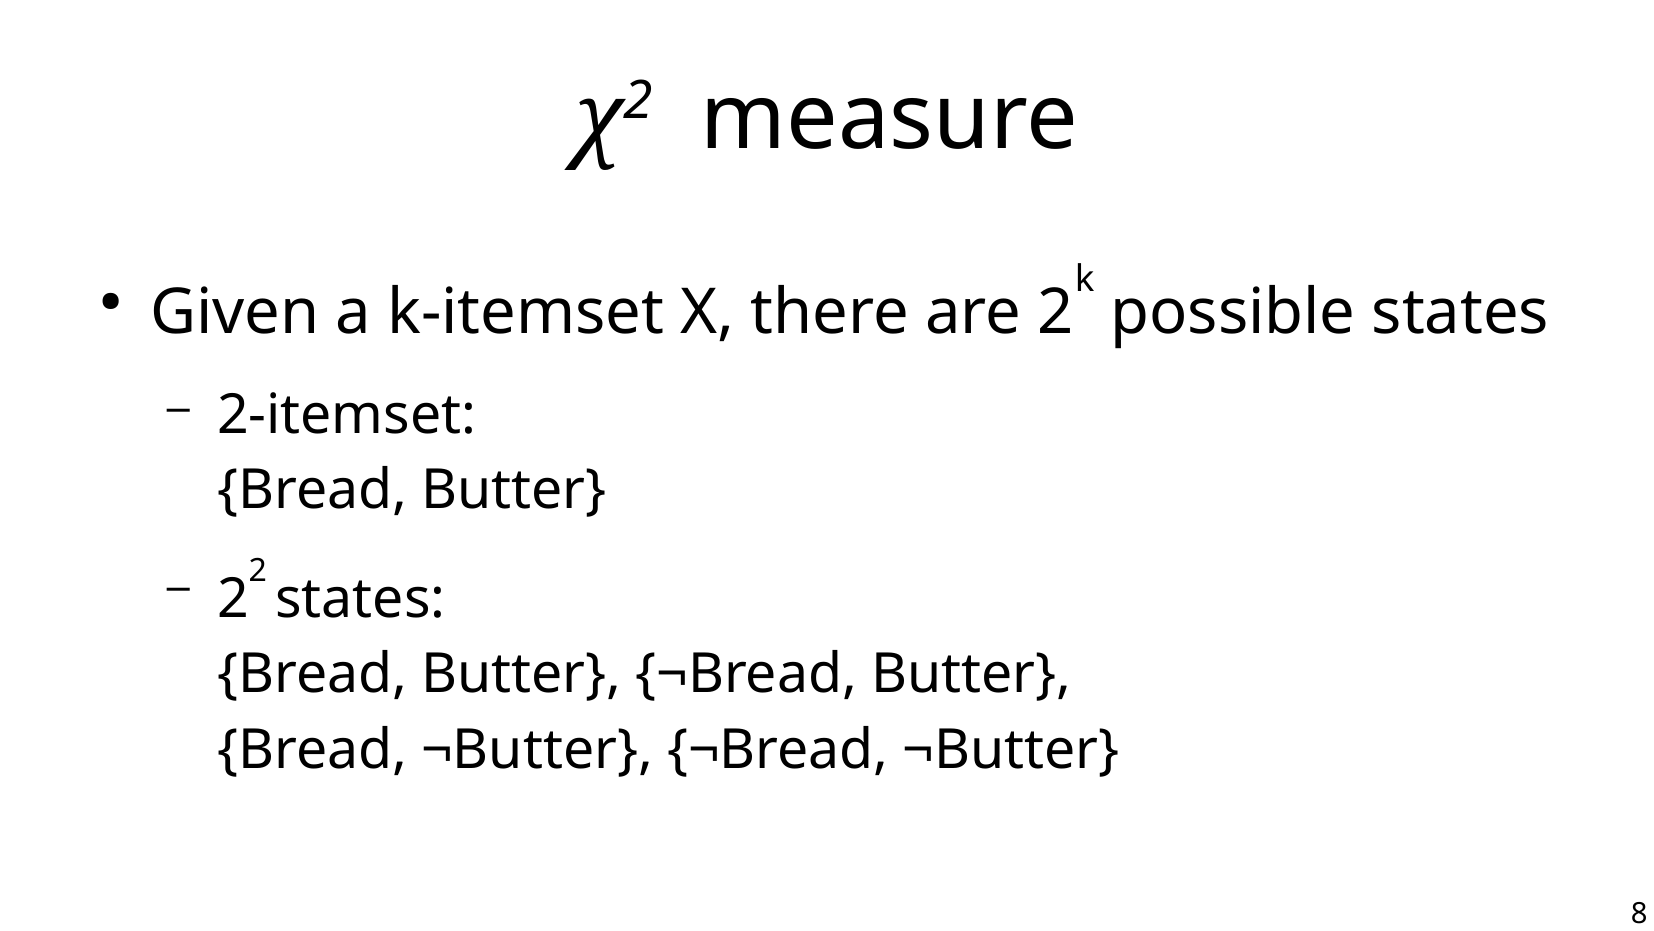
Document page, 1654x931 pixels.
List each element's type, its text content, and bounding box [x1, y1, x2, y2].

list Given a k-itemset X, there are 2k possible states 2-itemset: {Bread, Butter} 22 states: {Bread, Butter}, {¬Bread, Butter}, {Bread, ¬Butter}, {¬Bread, ¬Butter} [82, 253, 1571, 793]
title χ2 measure [82, 1, 1571, 226]
